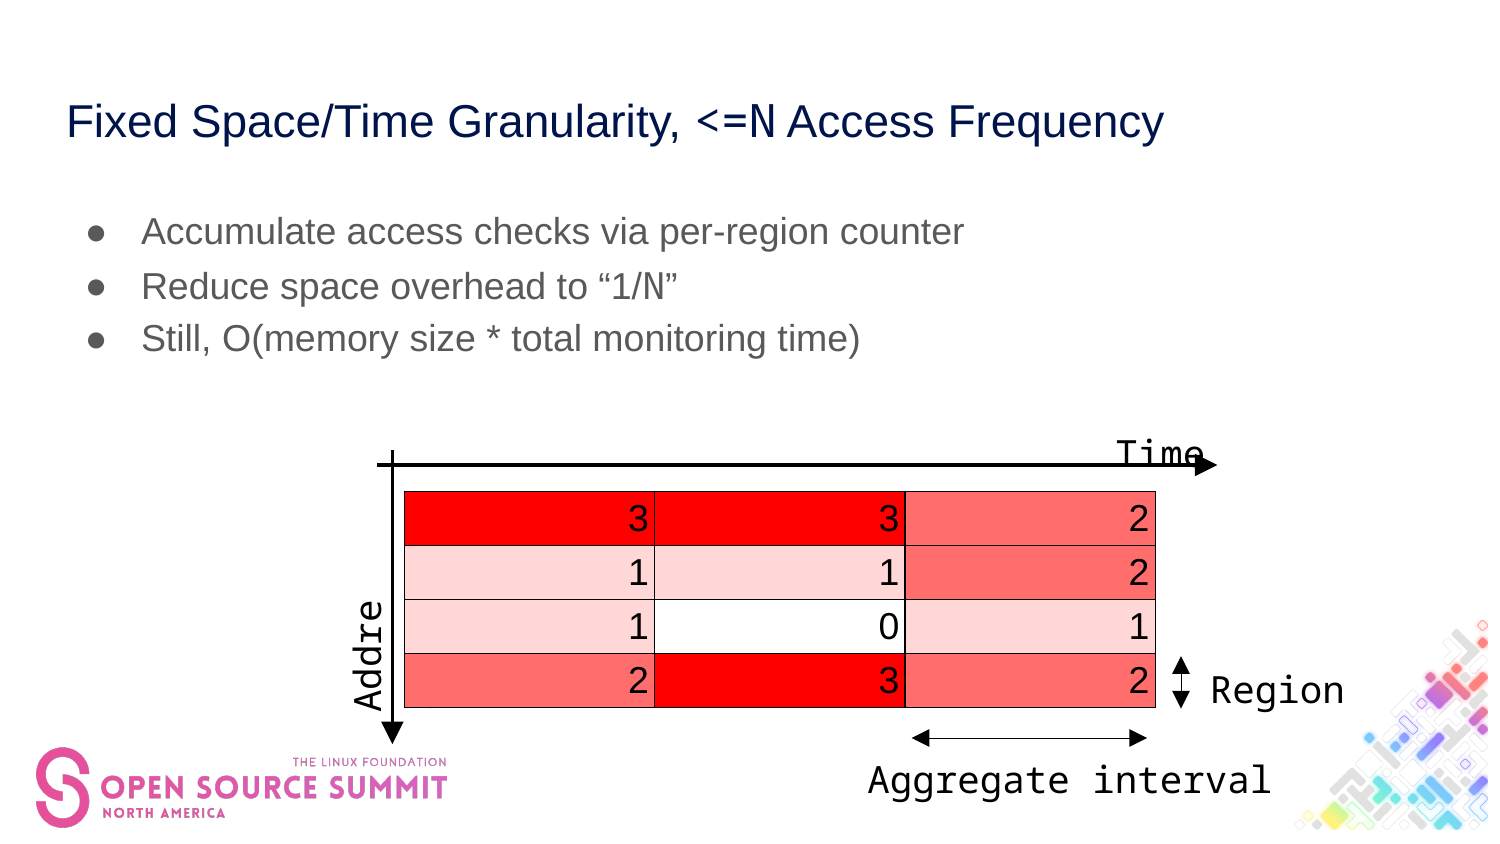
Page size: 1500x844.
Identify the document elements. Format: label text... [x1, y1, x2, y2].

table_cell 3 [655, 654, 904, 707]
picture [36, 747, 447, 828]
table_header 2 [906, 492, 1155, 545]
table_cell 2 [906, 546, 1155, 599]
list Accumulate access checks via per-region counter Reduce space overhead to “1/N” Still, O(memory size * total monitoring time) [51, 189, 1449, 734]
text_box Region [1195, 656, 1338, 709]
table_cell 0 [655, 600, 904, 653]
table_cell 1 [906, 600, 1155, 653]
table_cell 1 [405, 600, 654, 653]
table_cell 1 [405, 546, 654, 599]
text_box Aggregate interval [852, 746, 1220, 799]
table_header 3 [405, 492, 654, 545]
table_cell 2 [906, 654, 1155, 707]
table_header 3 [655, 492, 904, 545]
title Fixed Space/Time Granularity, <=N Access Frequency [51, 72, 1449, 167]
table_cell 1 [655, 546, 904, 599]
text_box Time [1100, 419, 1206, 473]
picture [1294, 620, 1488, 830]
table_cell 2 [405, 654, 654, 707]
text_box Address [333, 566, 387, 728]
